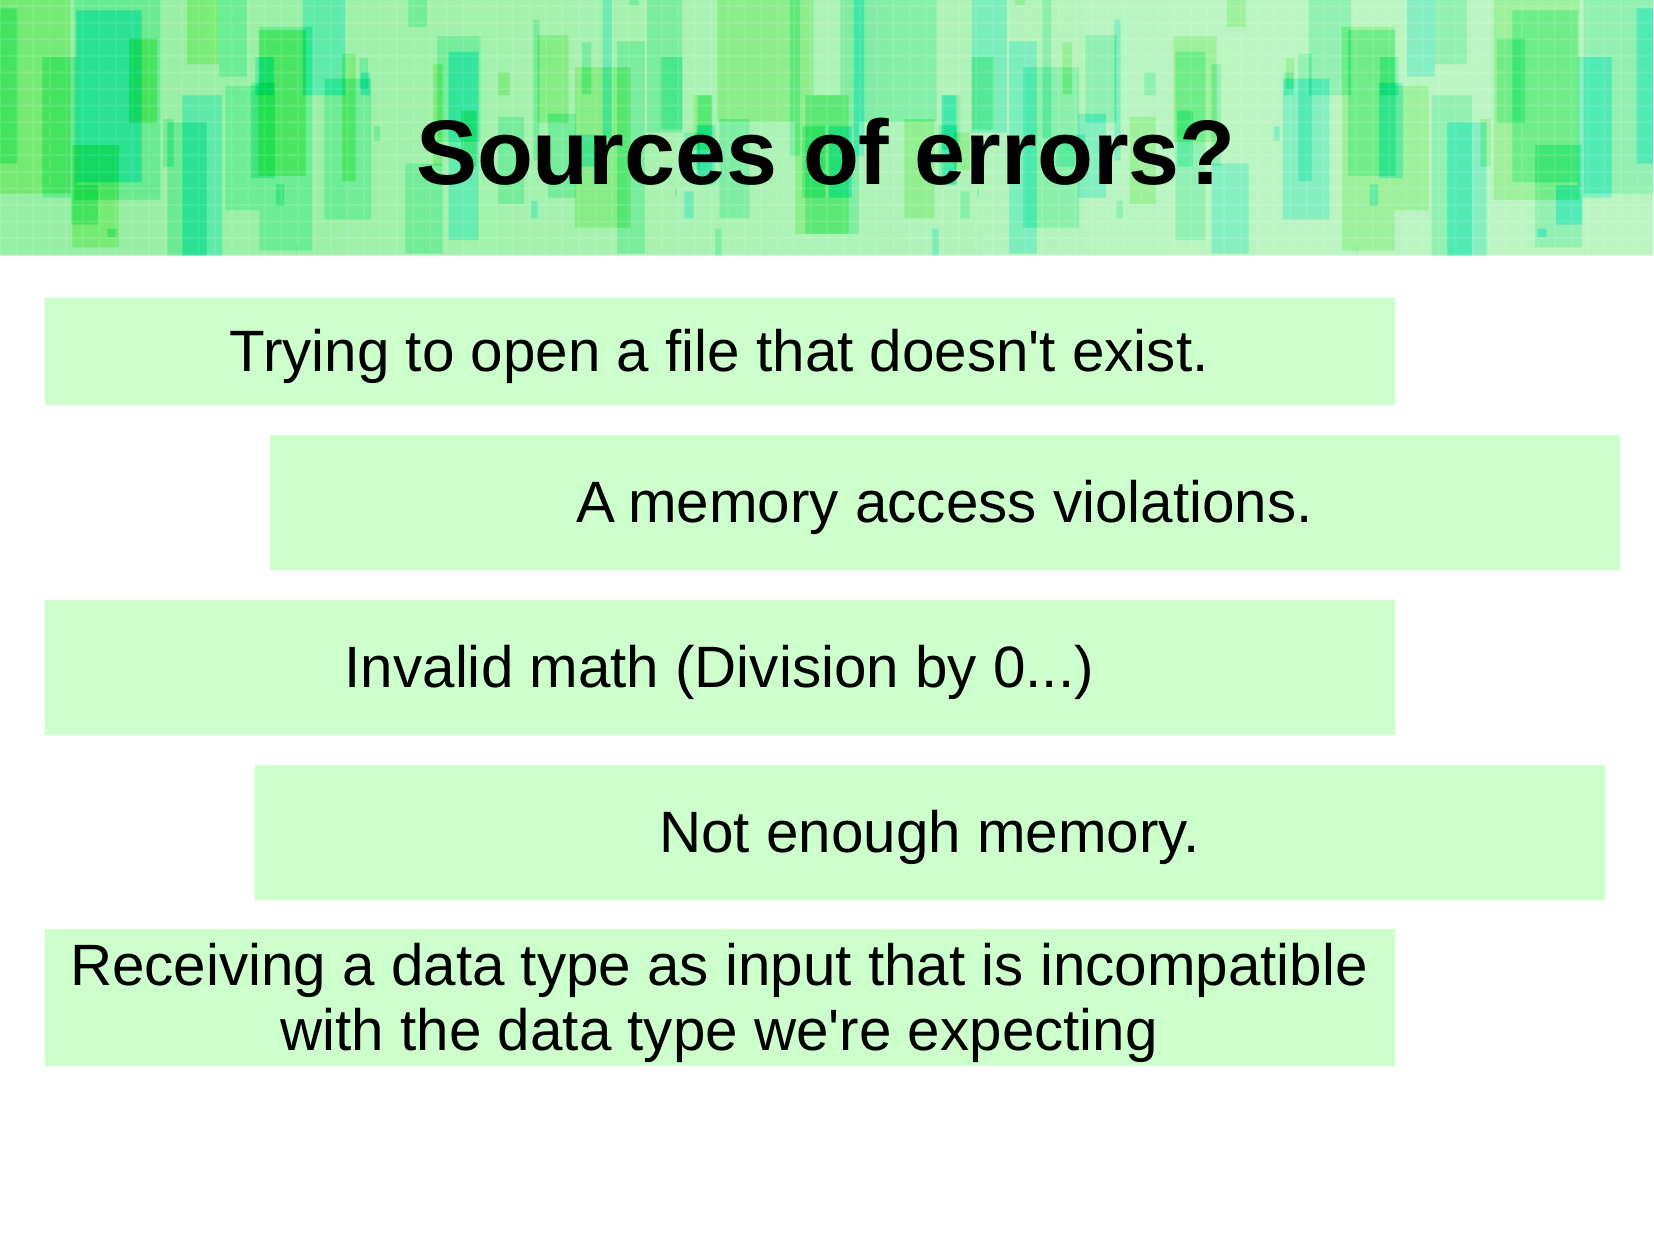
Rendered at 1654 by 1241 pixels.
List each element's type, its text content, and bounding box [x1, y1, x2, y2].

text_box Receiving a data type as input that is incompatible with the data type we're expecting [45, 929, 1396, 1066]
text_box Not enough memory. [255, 765, 1606, 901]
text_box Invalid math (Division by 0...) [45, 600, 1396, 736]
picture [0, 0, 1654, 1241]
title Sources of errors? [82, 49, 1571, 257]
text_box A memory access violations. [270, 435, 1621, 571]
text_box Trying to open a file that doesn't exist. [45, 297, 1396, 406]
